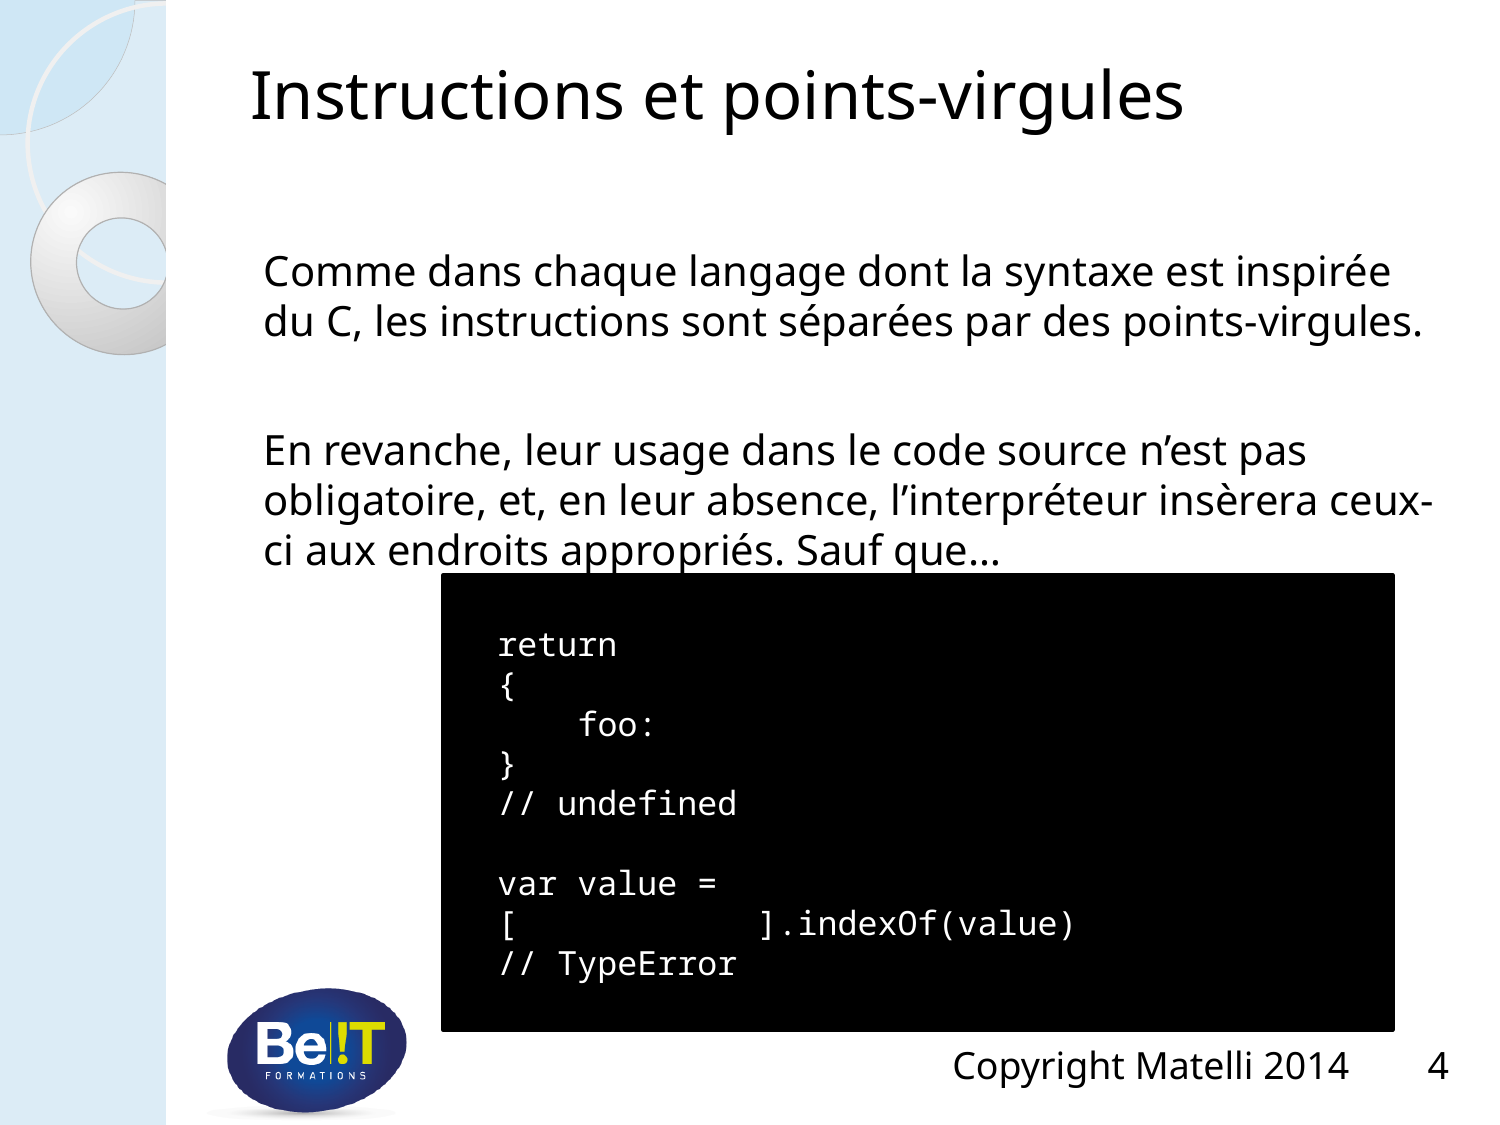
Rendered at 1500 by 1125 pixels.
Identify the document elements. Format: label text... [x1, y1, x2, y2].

list Comme dans chaque langage dont la syntaxe est inspirée du C, les instructions sont séparées par des points-virgules. En revanche, leur usage dans le code source n’est pas obligatoire, et, en leur absence, l’interpréteur insèrera ceux-ci aux endroits appropriés. Sauf que… [235, 237, 1466, 1025]
title Instructions et points-virgules [235, 45, 1466, 233]
text_box return { foo: "bar" } // undefined var value = "foo" ["foo", "bar"].indexOf(value) // TypeError [442, 575, 1393, 1030]
slide_number <numéro> [1413, 1034, 1488, 1113]
footer Copyright Matelli 2014 [937, 1034, 1413, 1113]
picture [171, 977, 442, 1125]
